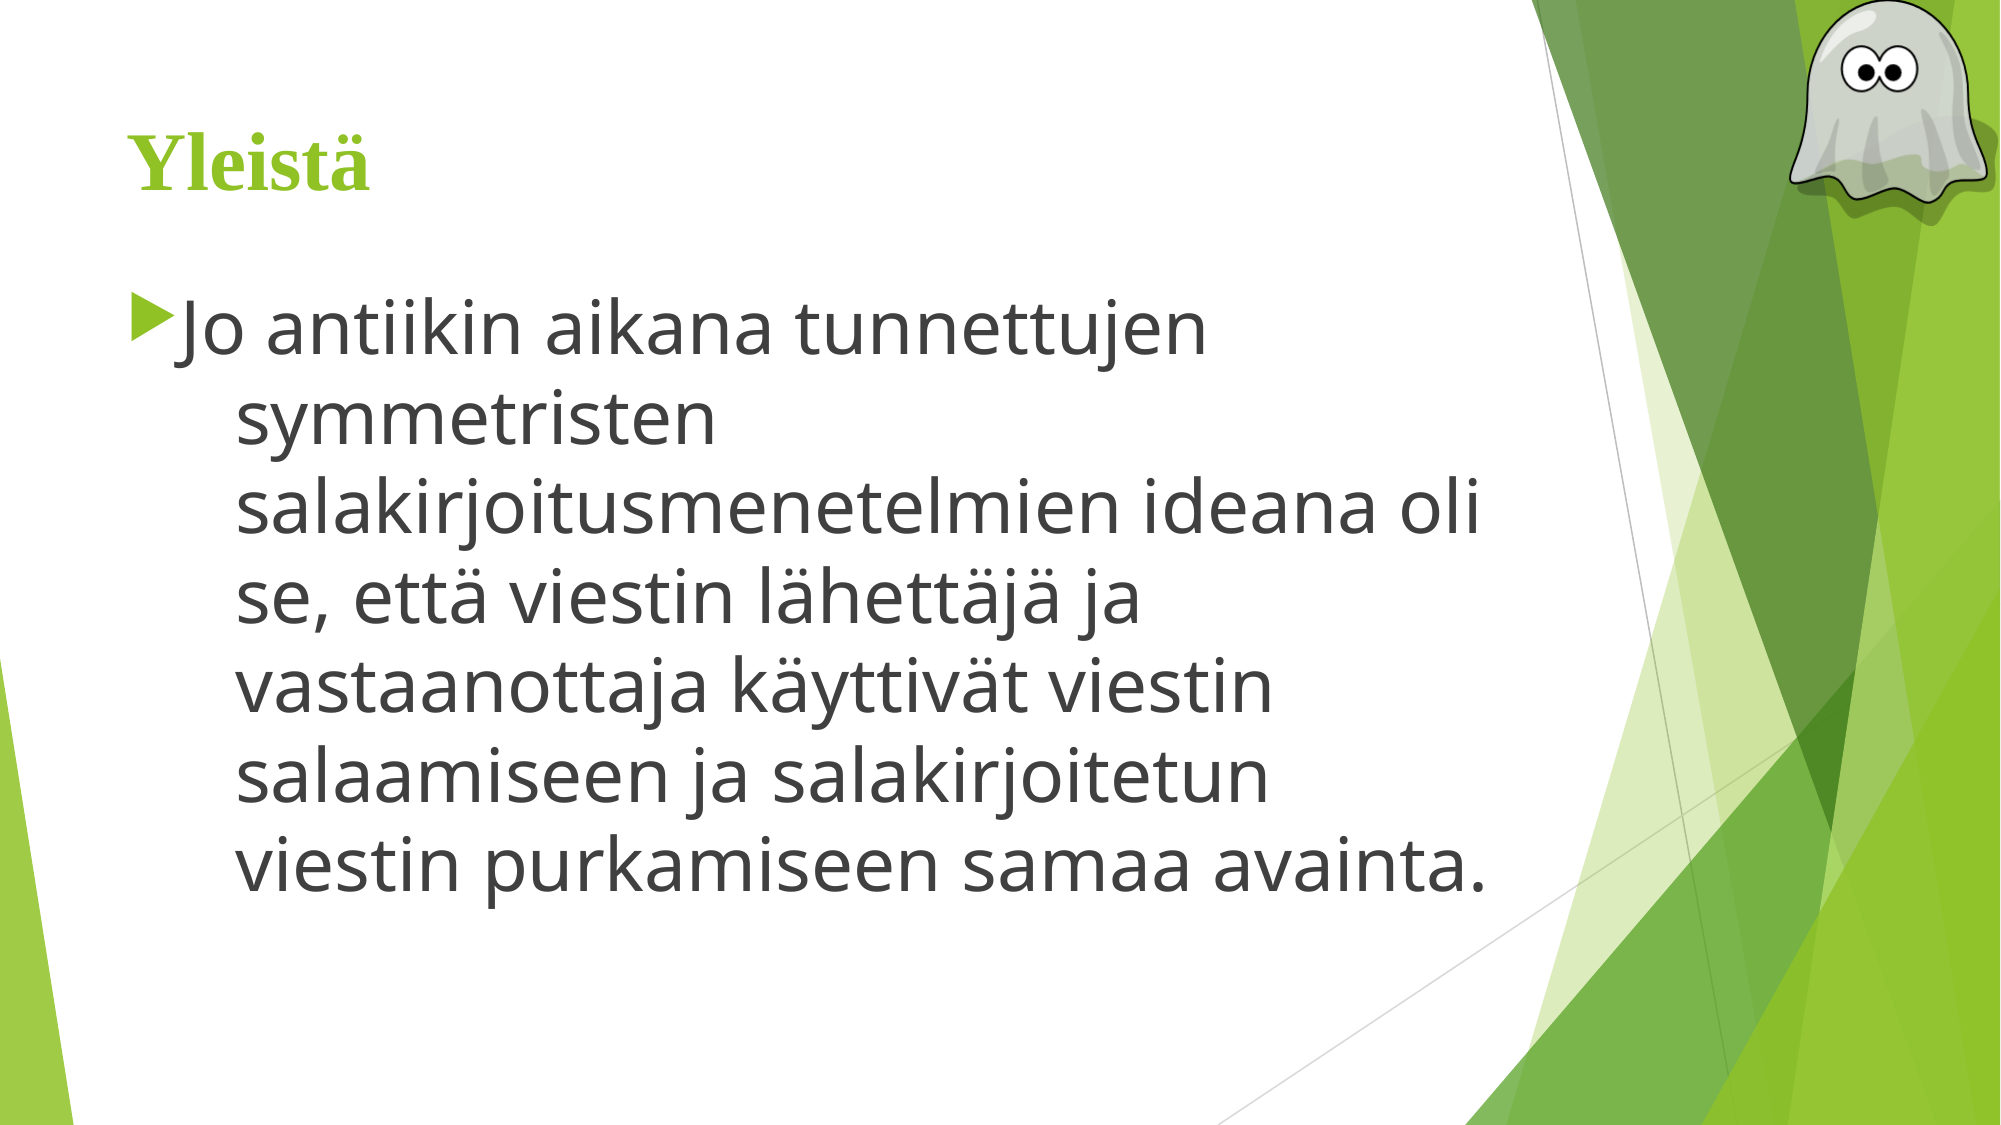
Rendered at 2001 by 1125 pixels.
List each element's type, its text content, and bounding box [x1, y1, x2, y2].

list Jo antiikin aikana tunnettujen symmetristen salakirjoitusmenetelmien ideana oli se, että viestin lähettäjä ja vastaanottaja käyttivät viestin salaamiseen ja salakirjoitetun viestin purkamiseen samaa avainta. [111, 272, 1522, 992]
title Yleistä [111, 99, 1522, 272]
